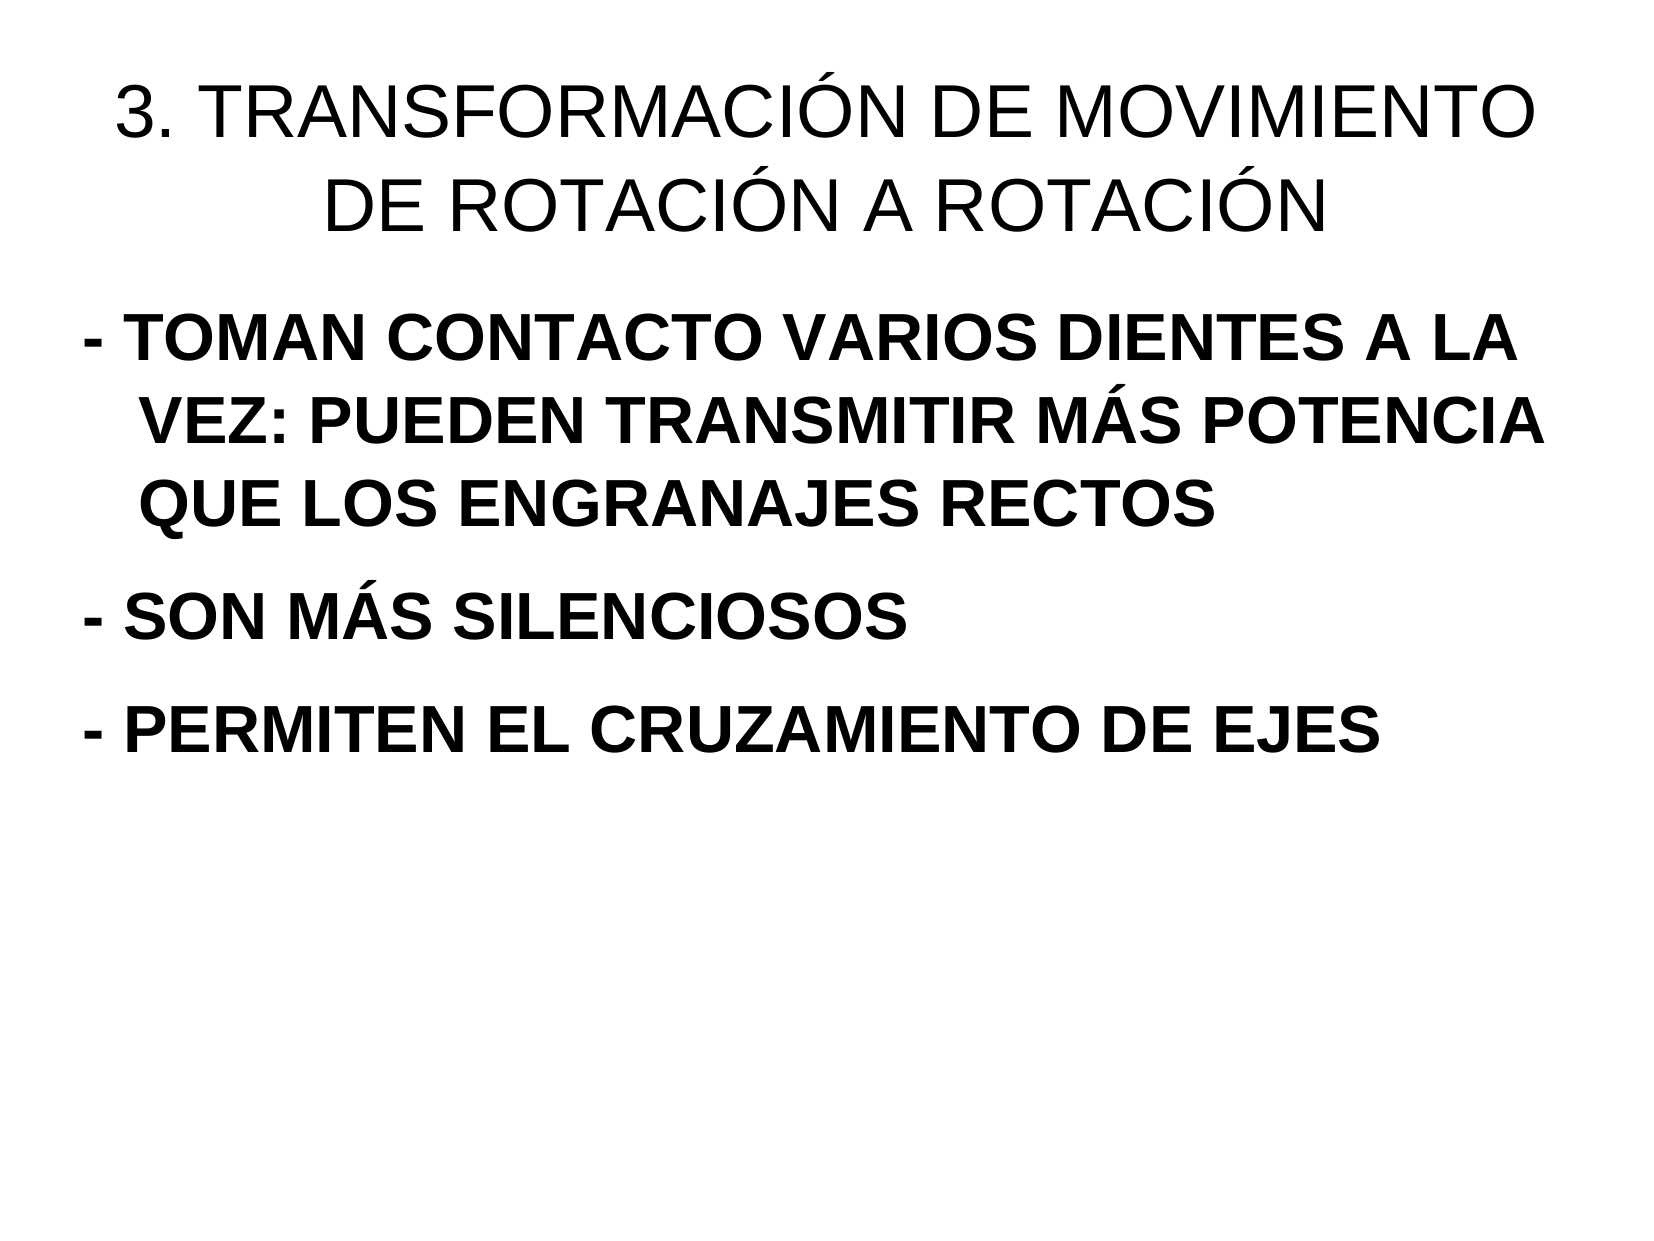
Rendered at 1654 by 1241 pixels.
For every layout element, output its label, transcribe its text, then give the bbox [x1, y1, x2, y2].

title 3. TRANSFORMACIÓN DE MOVIMIENTO DE ROTACIÓN A ROTACIÓN [82, 38, 1571, 268]
list - TOMAN CONTACTO VARIOS DIENTES A LA VEZ: PUEDEN TRANSMITIR MÁS POTENCIA QUE LOS ENGRANAJES RECTOS - SON MÁS SILENCIOSOS - PERMITEN EL CRUZAMIENTO DE EJES [82, 290, 1571, 1109]
